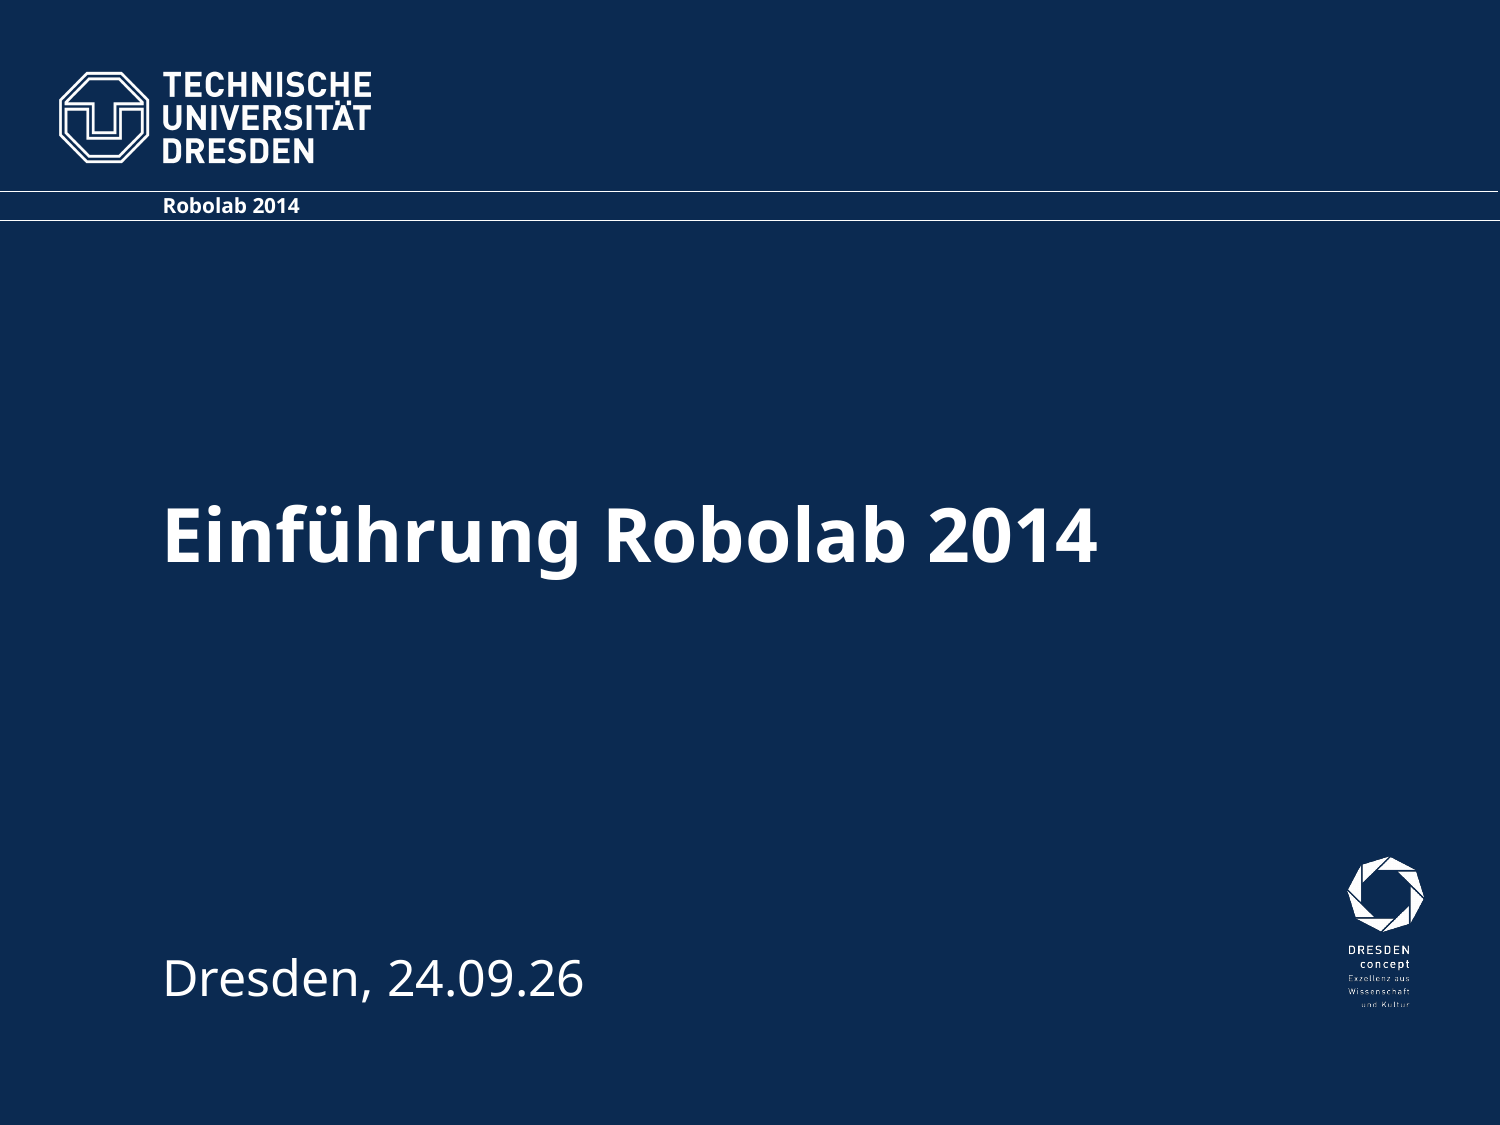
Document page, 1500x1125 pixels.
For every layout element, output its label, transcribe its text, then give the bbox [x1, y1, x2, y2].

subtitle Dresden, 03.03.14 [162, 924, 1388, 1038]
picture [1347, 856, 1424, 1007]
text_box Robolab 2014 [162, 196, 1388, 222]
picture [58, 71, 371, 164]
title Einführung Robolab 2014 [161, 443, 1393, 632]
